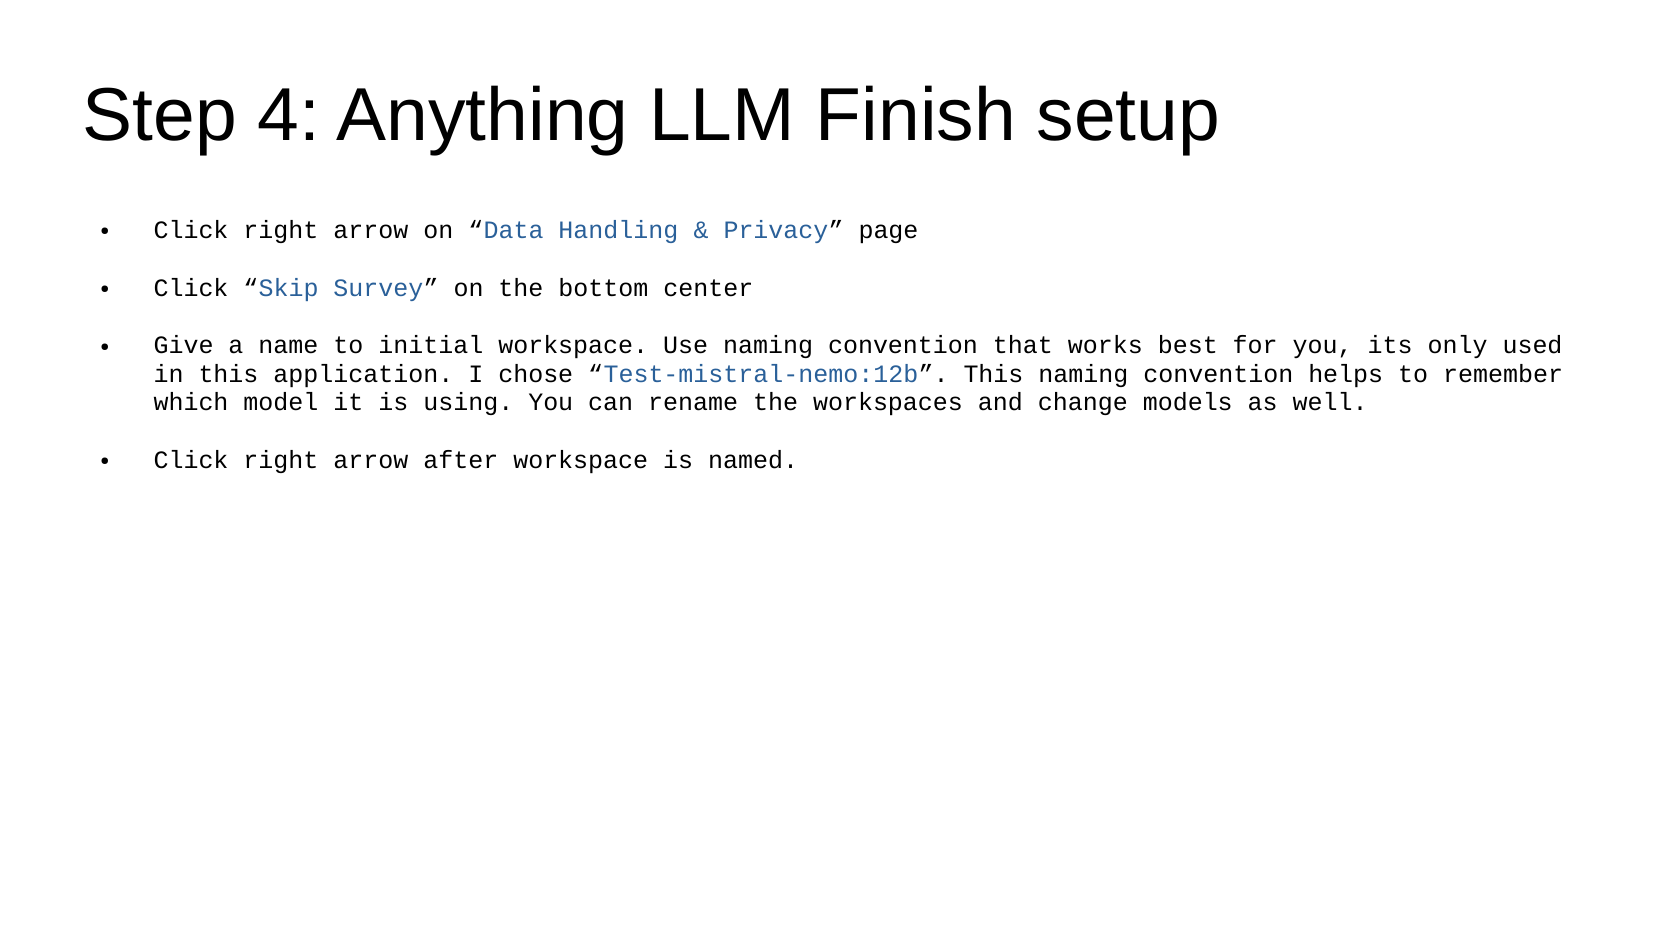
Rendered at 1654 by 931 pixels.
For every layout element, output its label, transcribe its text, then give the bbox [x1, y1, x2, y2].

list Click right arrow on “Data Handling & Privacy” page Click “Skip Survey” on the bottom center Give a name to initial workspace. Use naming convention that works best for you, its only used in this application. I chose “Test-mistral-nemo:12b”. This naming convention helps to remember which model it is using. You can rename the workspaces and change models as well. Click right arrow after workspace is named. [82, 217, 1571, 758]
title Step 4: Anything LLM Finish setup [82, 37, 1571, 193]
